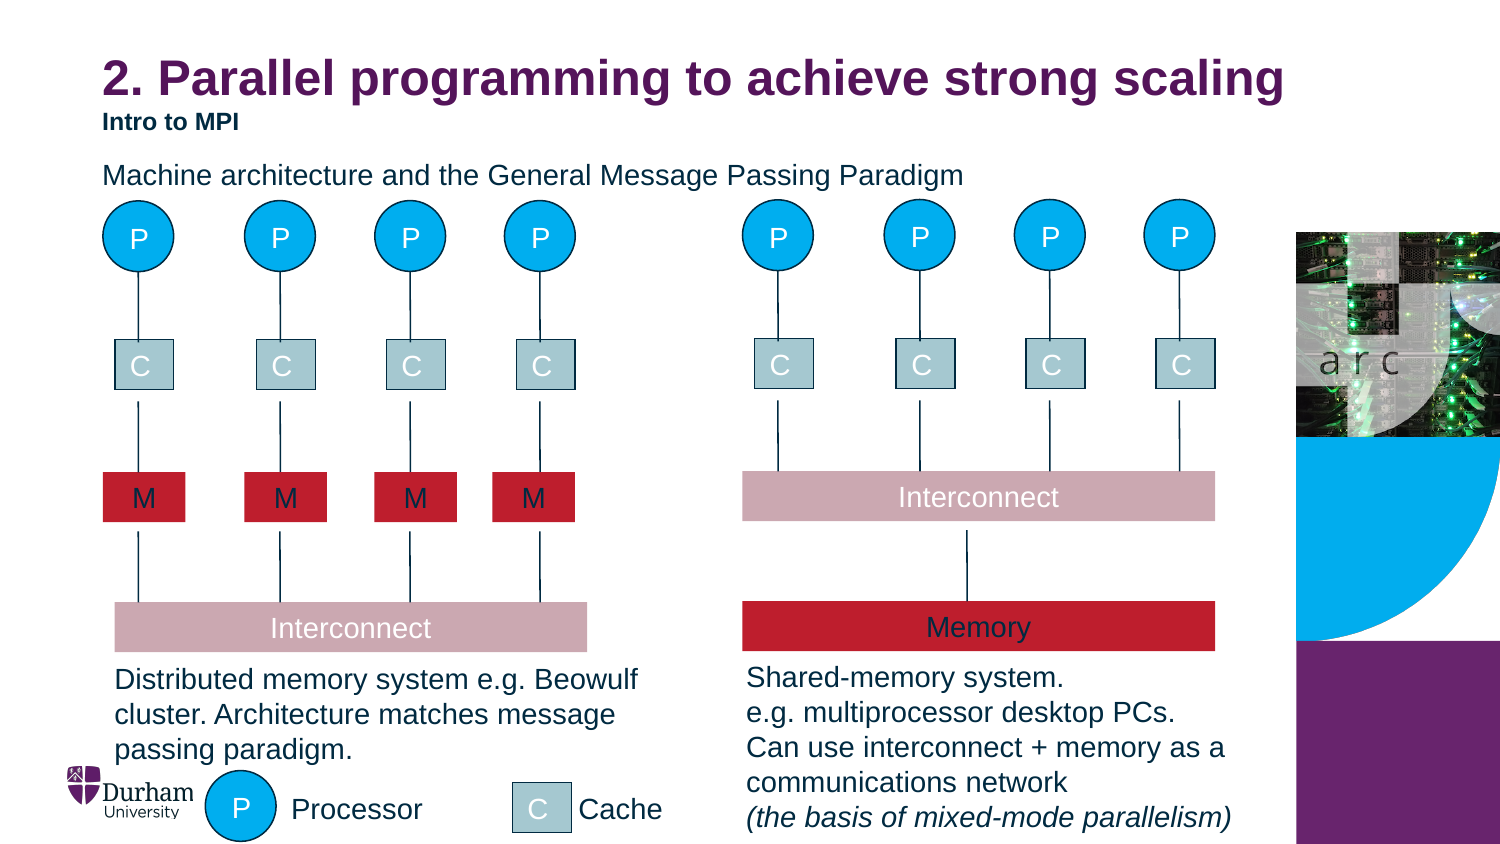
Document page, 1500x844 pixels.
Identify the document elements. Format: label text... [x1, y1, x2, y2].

text_box C [754, 338, 814, 389]
text_box [244, 200, 316, 262]
text_box [884, 199, 955, 271]
text_box Processor [276, 782, 730, 833]
text_box P [216, 782, 264, 833]
title 2. Parallel programming to achieve strong scaling Intro to MPI [101, 45, 1399, 187]
text_box C [896, 338, 955, 389]
text_box P [114, 212, 162, 263]
list Machine architecture and the General Message Passing Paradigm [101, 156, 1258, 494]
picture [1332, 467, 1500, 640]
text_box [387, 263, 433, 272]
text_box Memory [742, 601, 1216, 650]
text_box [1144, 199, 1215, 271]
text_box C [256, 339, 316, 390]
text_box [517, 263, 563, 272]
text_box P [1155, 211, 1203, 262]
text_box [205, 774, 276, 842]
picture [67, 766, 193, 819]
text_box [257, 263, 303, 272]
text_box M [102, 472, 186, 523]
text_box M [374, 472, 457, 523]
text_box Interconnect [114, 602, 588, 653]
text_box P [895, 211, 943, 262]
text_box [1014, 199, 1086, 262]
text_box [504, 200, 576, 263]
text_box P [386, 212, 434, 263]
text_box C [386, 339, 446, 390]
text_box Distributed memory system e.g. Beowulf cluster. Architecture matches message passing paradigm. [99, 653, 655, 774]
text_box C [1156, 338, 1215, 389]
picture [1296, 232, 1500, 436]
text_box C [516, 339, 576, 390]
text_box P [1026, 211, 1074, 262]
text_box C [1026, 338, 1085, 389]
text_box [374, 200, 446, 263]
text_box [742, 199, 814, 271]
text_box Interconnect [742, 471, 1216, 522]
text_box [1296, 640, 1500, 844]
text_box P [256, 212, 304, 263]
text_box Shared-memory system. e.g. multiprocessor desktop PCs. Can use interconnect + memory as a communications network (the basis of mixed-mode parallelism) [730, 650, 1294, 841]
text_box P [754, 211, 802, 262]
text_box P [516, 212, 564, 263]
text_box [102, 200, 174, 272]
text_box [1027, 262, 1073, 271]
text_box C [114, 339, 174, 390]
text_box M [244, 472, 327, 523]
text_box M [492, 472, 575, 523]
